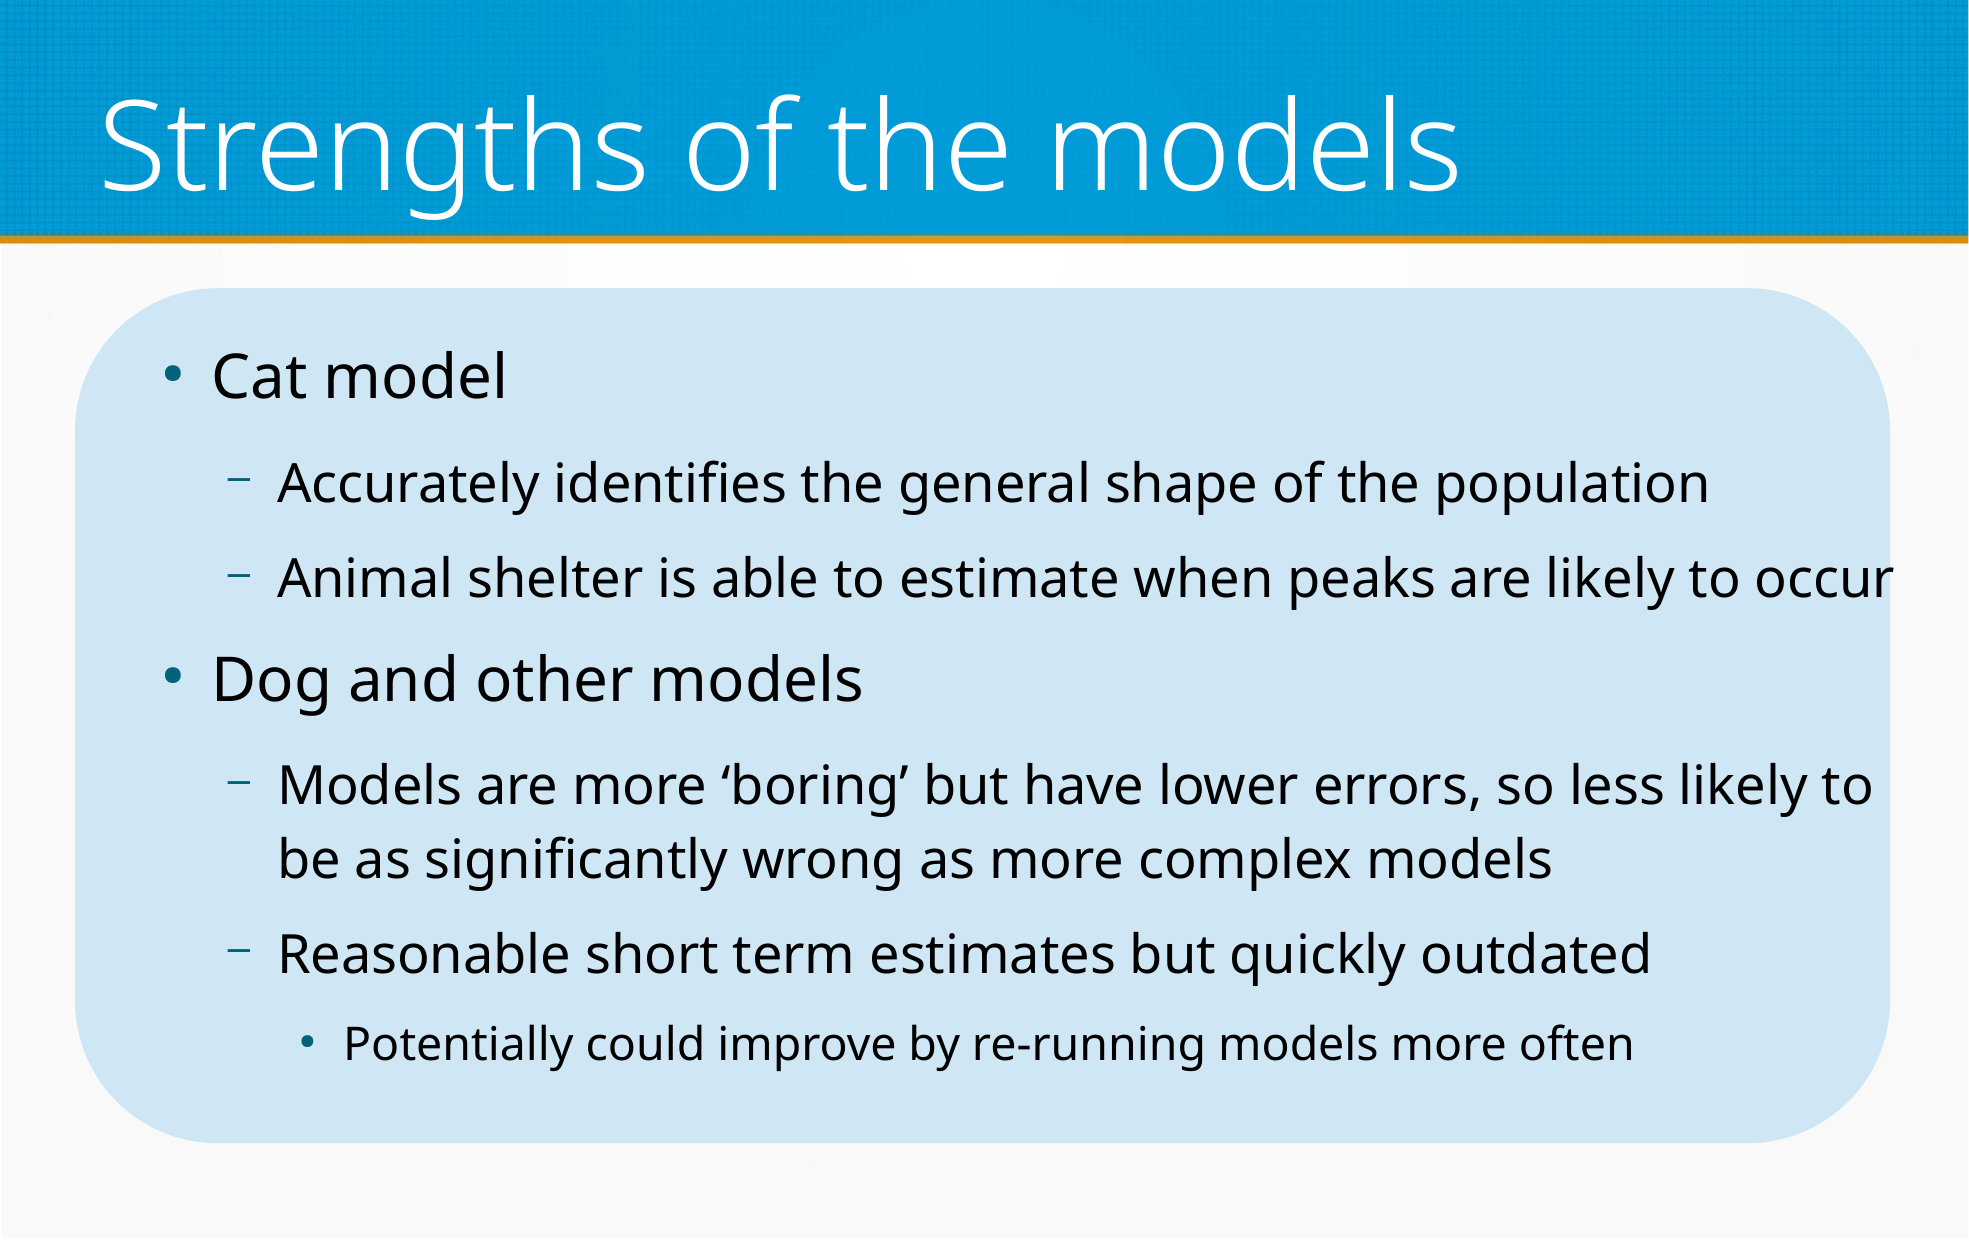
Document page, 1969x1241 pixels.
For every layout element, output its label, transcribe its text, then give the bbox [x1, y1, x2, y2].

picture [0, 233, 1969, 1241]
title Strengths of the models [98, 19, 1870, 227]
text_box [75, 288, 1852, 1144]
list Cat model Accurately identifies the general shape of the population Animal shelter is able to estimate when peaks are likely to occur Dog and other models Models are more ‘boring’ but have lower errors, so less likely to be as significantly wrong as more complex models Reasonable short term estimates but quickly outdated Potentially could improve by re-running models more often [145, 332, 1908, 1098]
